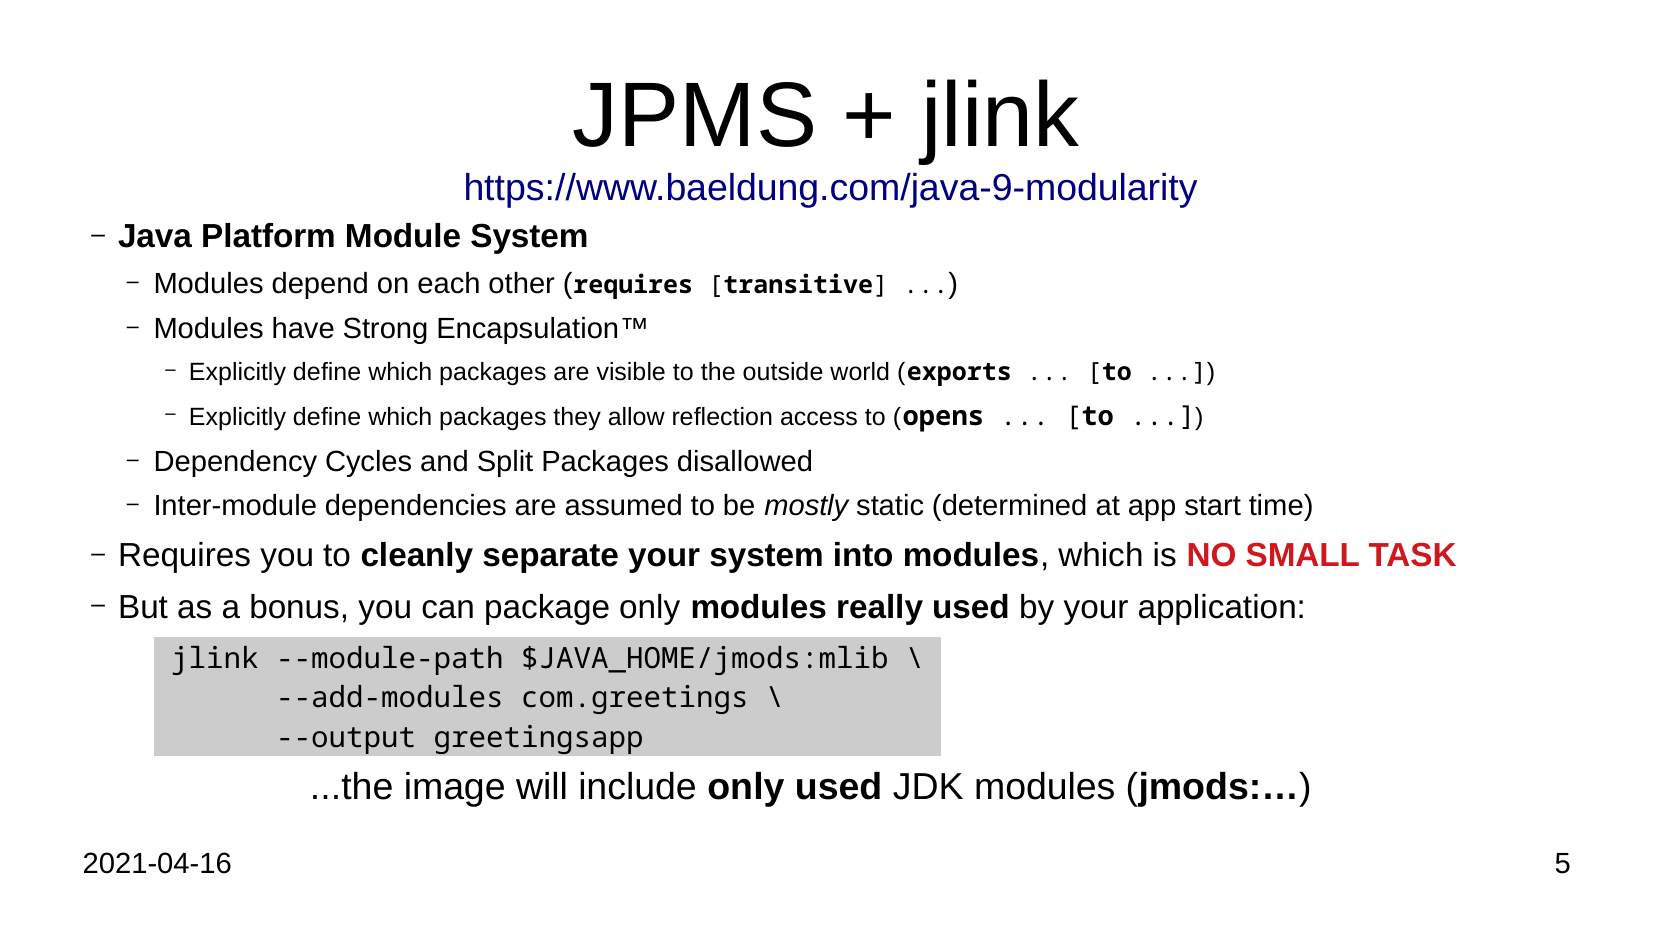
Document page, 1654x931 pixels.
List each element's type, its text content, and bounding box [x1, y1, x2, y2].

title JPMS + jlink [82, 37, 1571, 193]
text_box https://www.baeldung.com/java-9-modularity [448, 159, 1213, 217]
list Java Platform Module System Modules depend on each other (requires [transitive] ...) Modules have Strong Encapsulation™ Explicitly define which packages are visible to the outside world (exports ... [to ...]) Explicitly define which packages they allow reflection access to (opens ... [to ...]) Dependency Cycles and Split Packages disallowed Inter-module dependencies are assumed to be mostly static (determined at app start time) Requires you to cleanly separate your system into modules, which is NO SMALL TASK But as a bonus, you can package only modules really used by your application: jlink --module-path $JAVA_HOME/jmods:mlib \ --add-modules com.greetings \ --output greetingsapp [82, 217, 1571, 758]
text_box ...the image will include only used JDK modules (jmods:…) [295, 758, 1327, 815]
